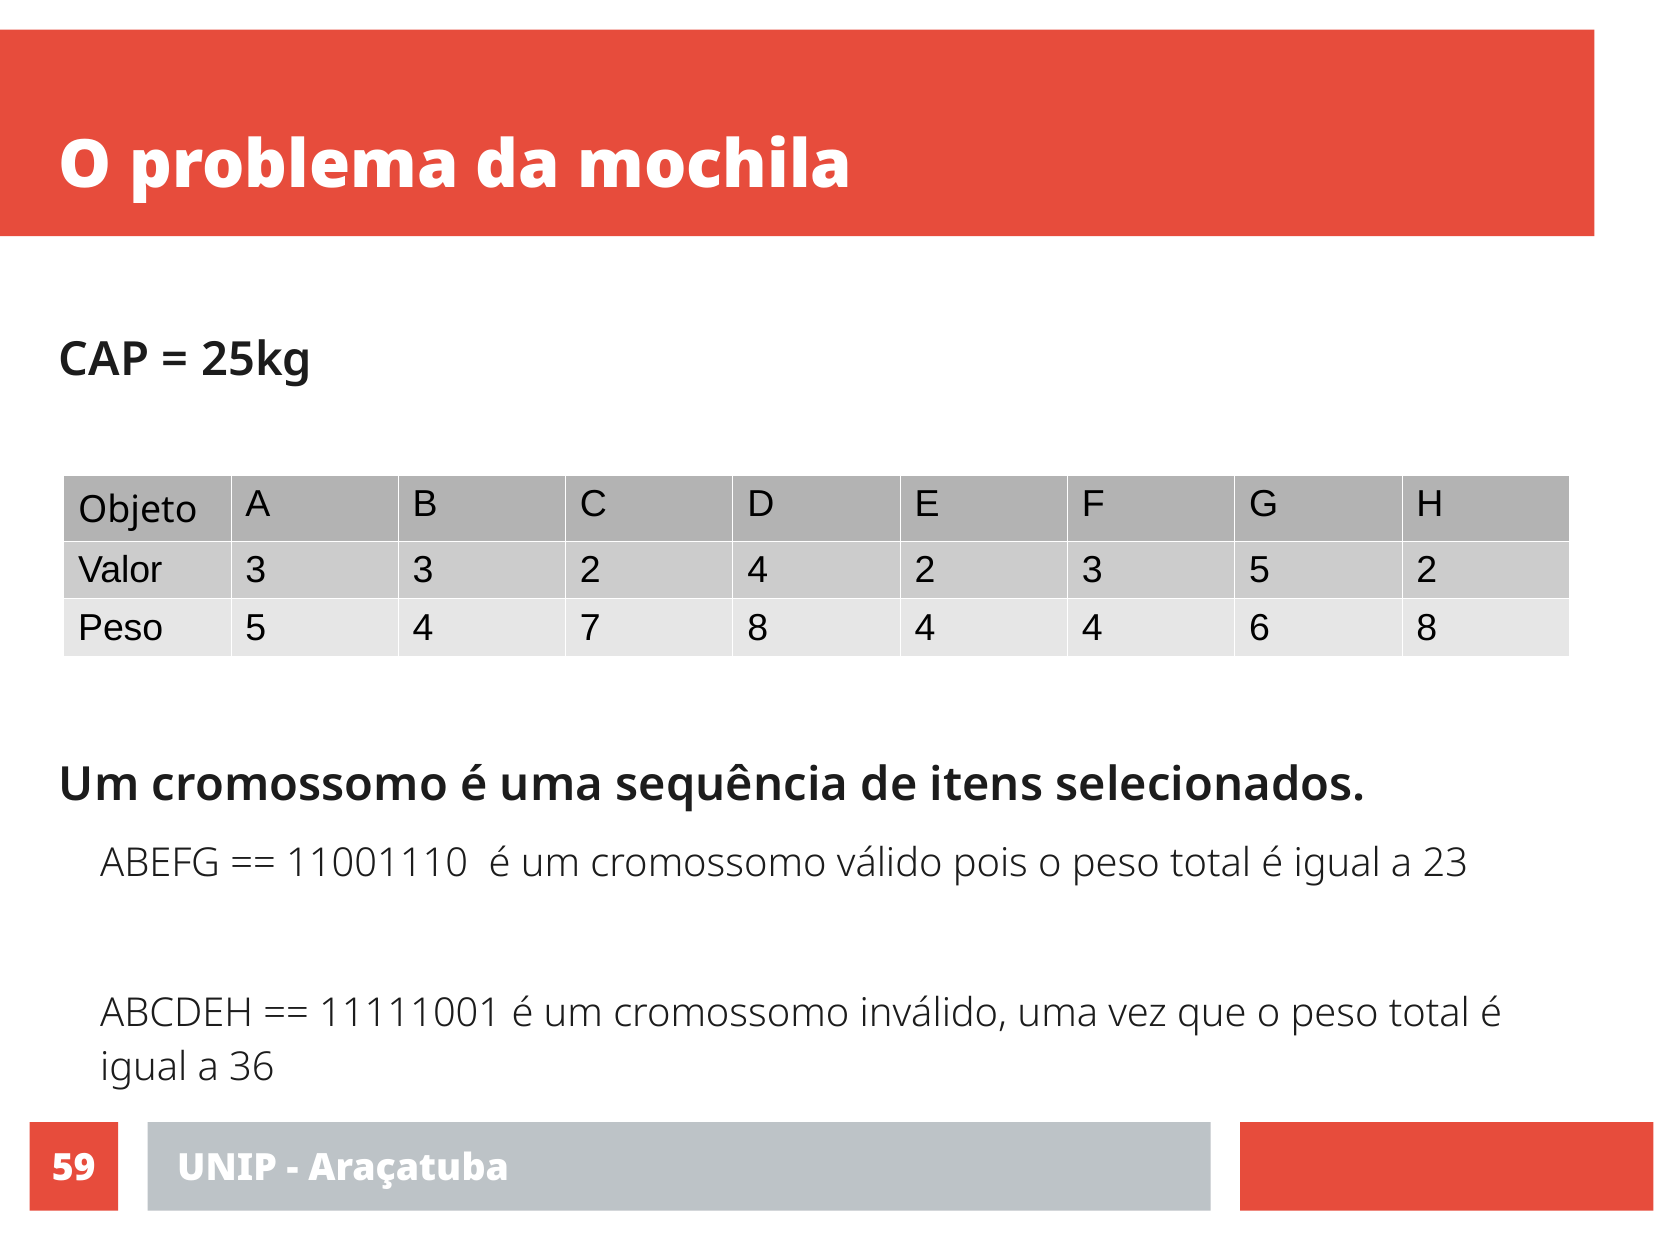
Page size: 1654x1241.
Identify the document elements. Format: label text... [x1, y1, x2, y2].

table_cell 4 [733, 542, 900, 598]
table_cell 4 [901, 599, 1067, 656]
table_header D [733, 476, 900, 541]
table_cell 5 [1235, 542, 1402, 598]
table_cell 4 [399, 599, 565, 656]
table_header A [232, 476, 398, 541]
table_cell 3 [232, 542, 398, 598]
table_cell Peso [64, 599, 231, 656]
table_header B [399, 476, 565, 541]
table_cell 2 [1403, 542, 1569, 598]
table_header H [1403, 476, 1569, 541]
table_cell 4 [1068, 599, 1234, 656]
table_header Objeto [64, 476, 231, 541]
table_header G [1235, 476, 1402, 541]
table_cell 6 [1235, 599, 1402, 656]
table_header C [566, 476, 732, 541]
title O problema da mochila [59, 59, 1595, 207]
table_cell 3 [1068, 542, 1234, 598]
table_cell 8 [733, 599, 900, 656]
table_header F [1068, 476, 1234, 541]
table_cell 2 [566, 542, 732, 598]
table_header E [901, 476, 1067, 541]
list CAP = 25kg Um cromossomo é uma sequência de itens selecionados. ABEFG == 11001110 é um cromossomo válido pois o peso total é igual a 23 ABCDEH == 11111001 é um cromossomo inválido, uma vez que o peso total é igual a 36 [59, 324, 1565, 1093]
table_cell 5 [232, 599, 398, 656]
table_cell Valor [64, 542, 231, 598]
table_cell 8 [1403, 599, 1569, 656]
table_cell 2 [901, 542, 1067, 598]
table_cell 7 [566, 599, 732, 656]
table_cell 3 [399, 542, 565, 598]
